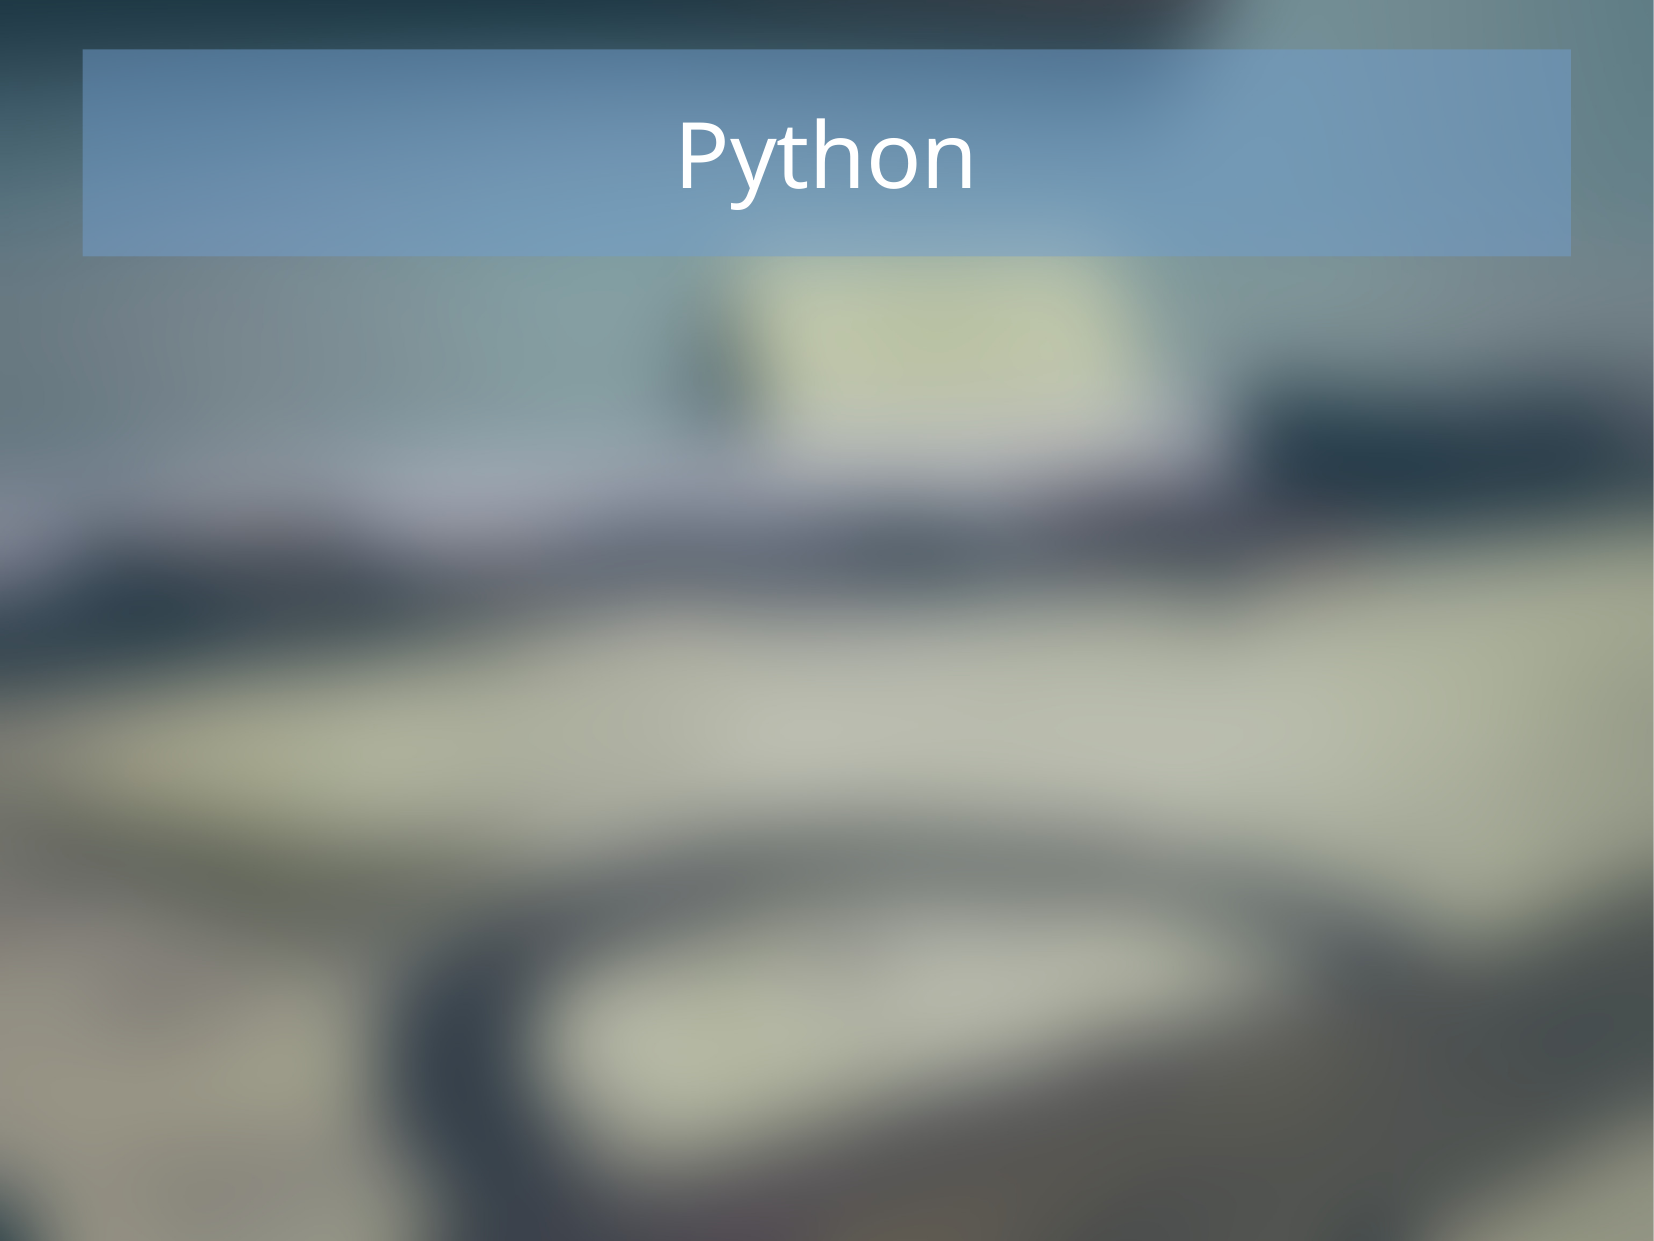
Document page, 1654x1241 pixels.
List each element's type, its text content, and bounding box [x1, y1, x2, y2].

title Python [82, 49, 1571, 257]
picture [0, 0, 1654, 1241]
